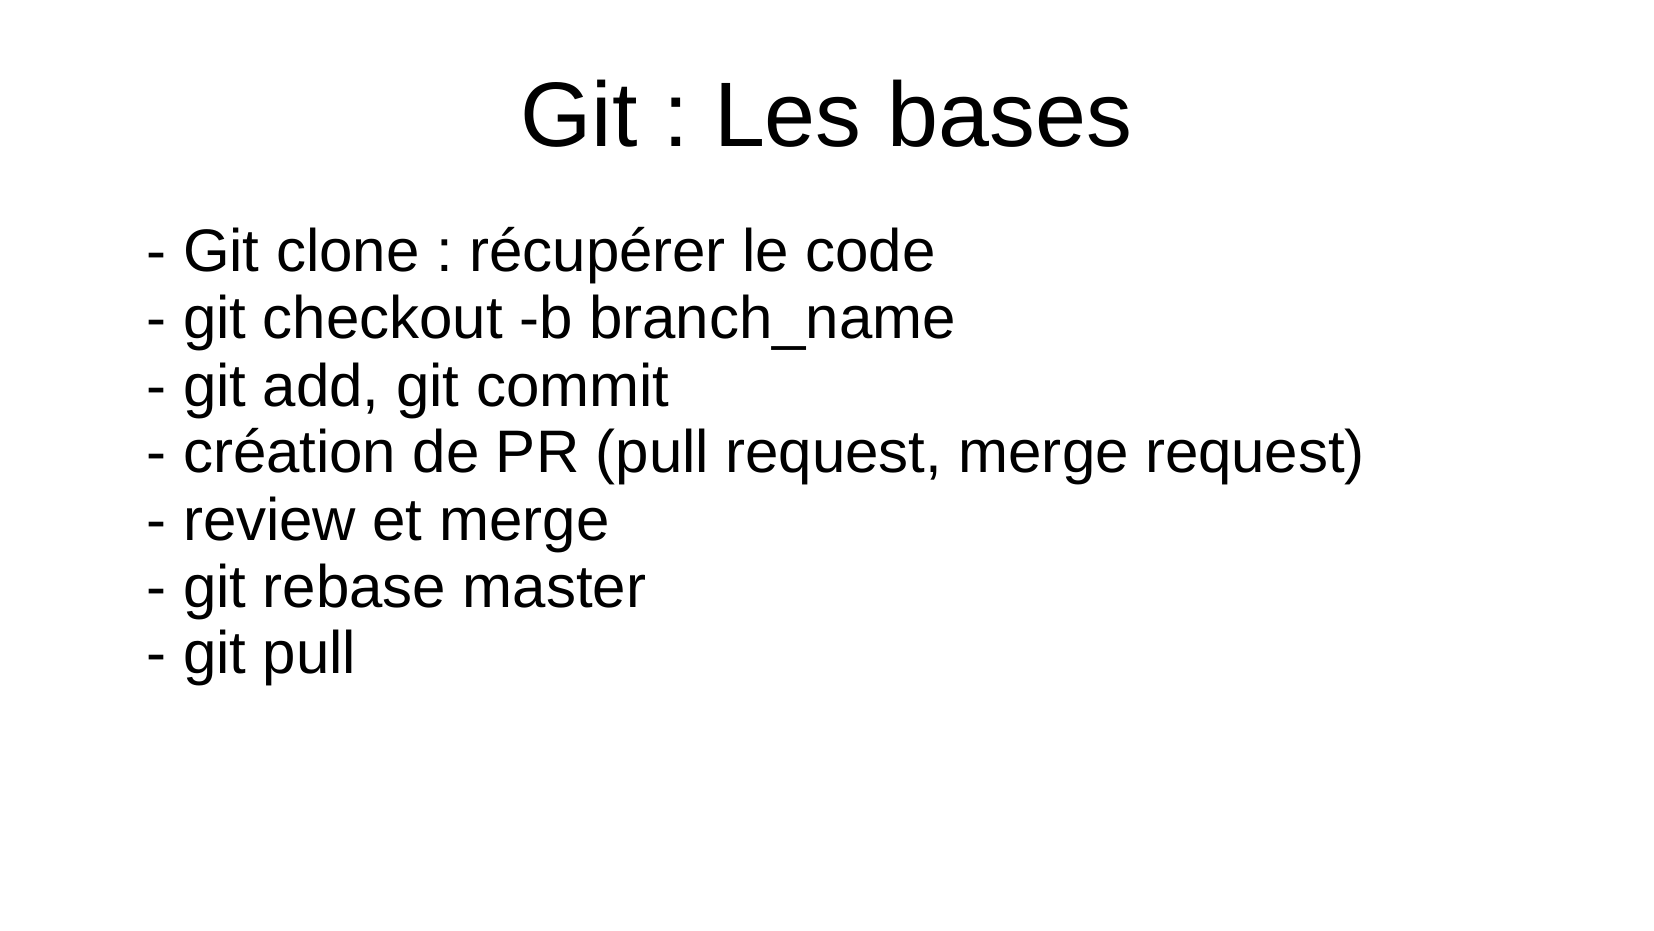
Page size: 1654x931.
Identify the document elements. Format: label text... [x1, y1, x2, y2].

title Git : Les bases [82, 37, 1571, 193]
list - Git clone : récupérer le code - git checkout -b branch_name - git add, git commit - création de PR (pull request, merge request) - review et merge - git rebase master - git pull [82, 217, 1571, 758]
